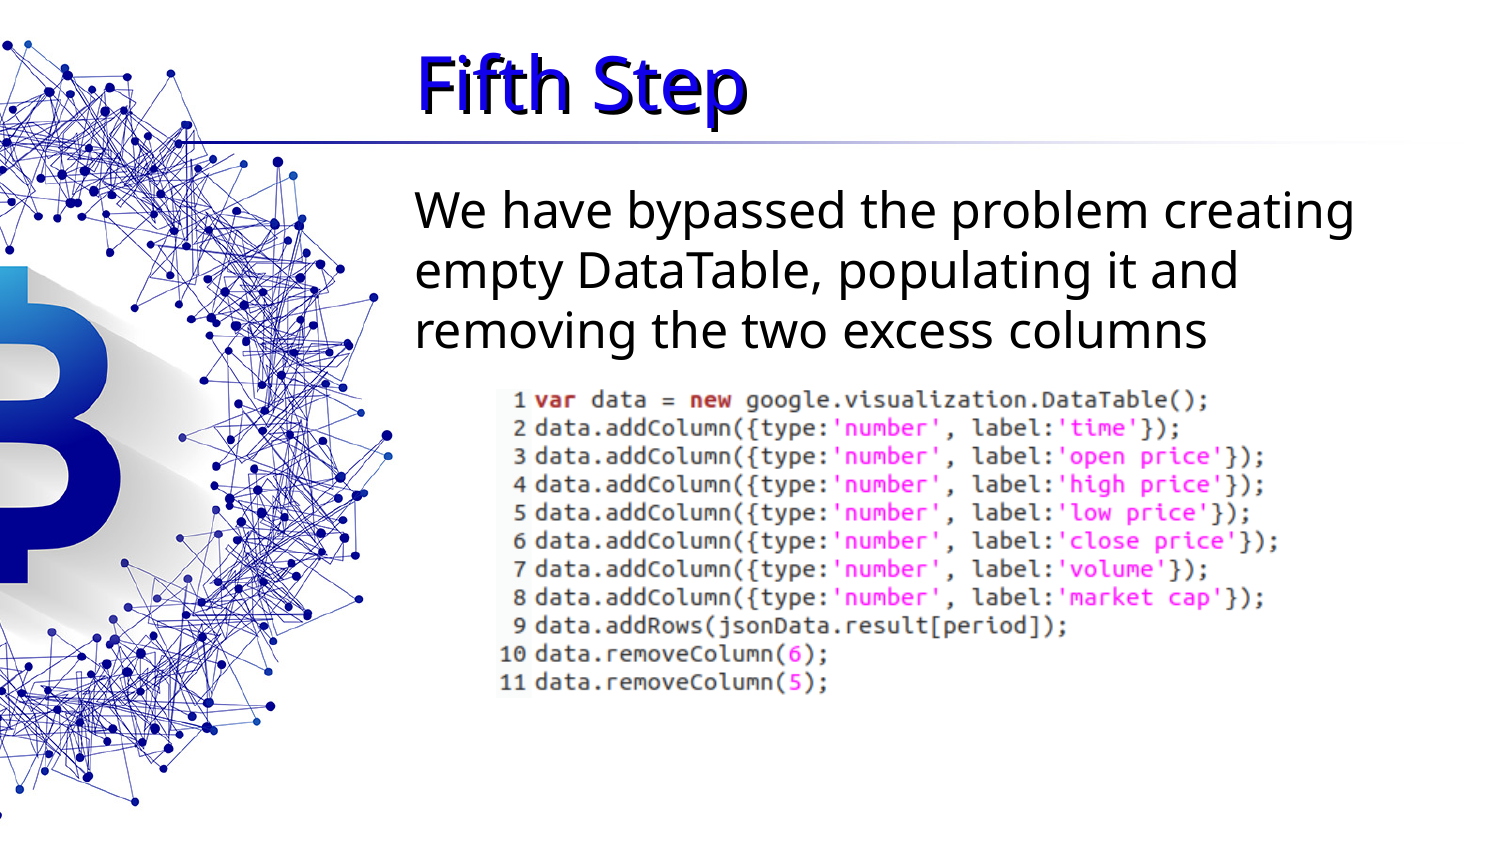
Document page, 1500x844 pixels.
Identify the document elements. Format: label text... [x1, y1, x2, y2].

picture [0, 0, 1500, 844]
list We have bypassed the problem creating empty DataTable, populating it and removing the two excess columns [399, 171, 1427, 748]
title Fifth Step [399, 21, 1427, 141]
